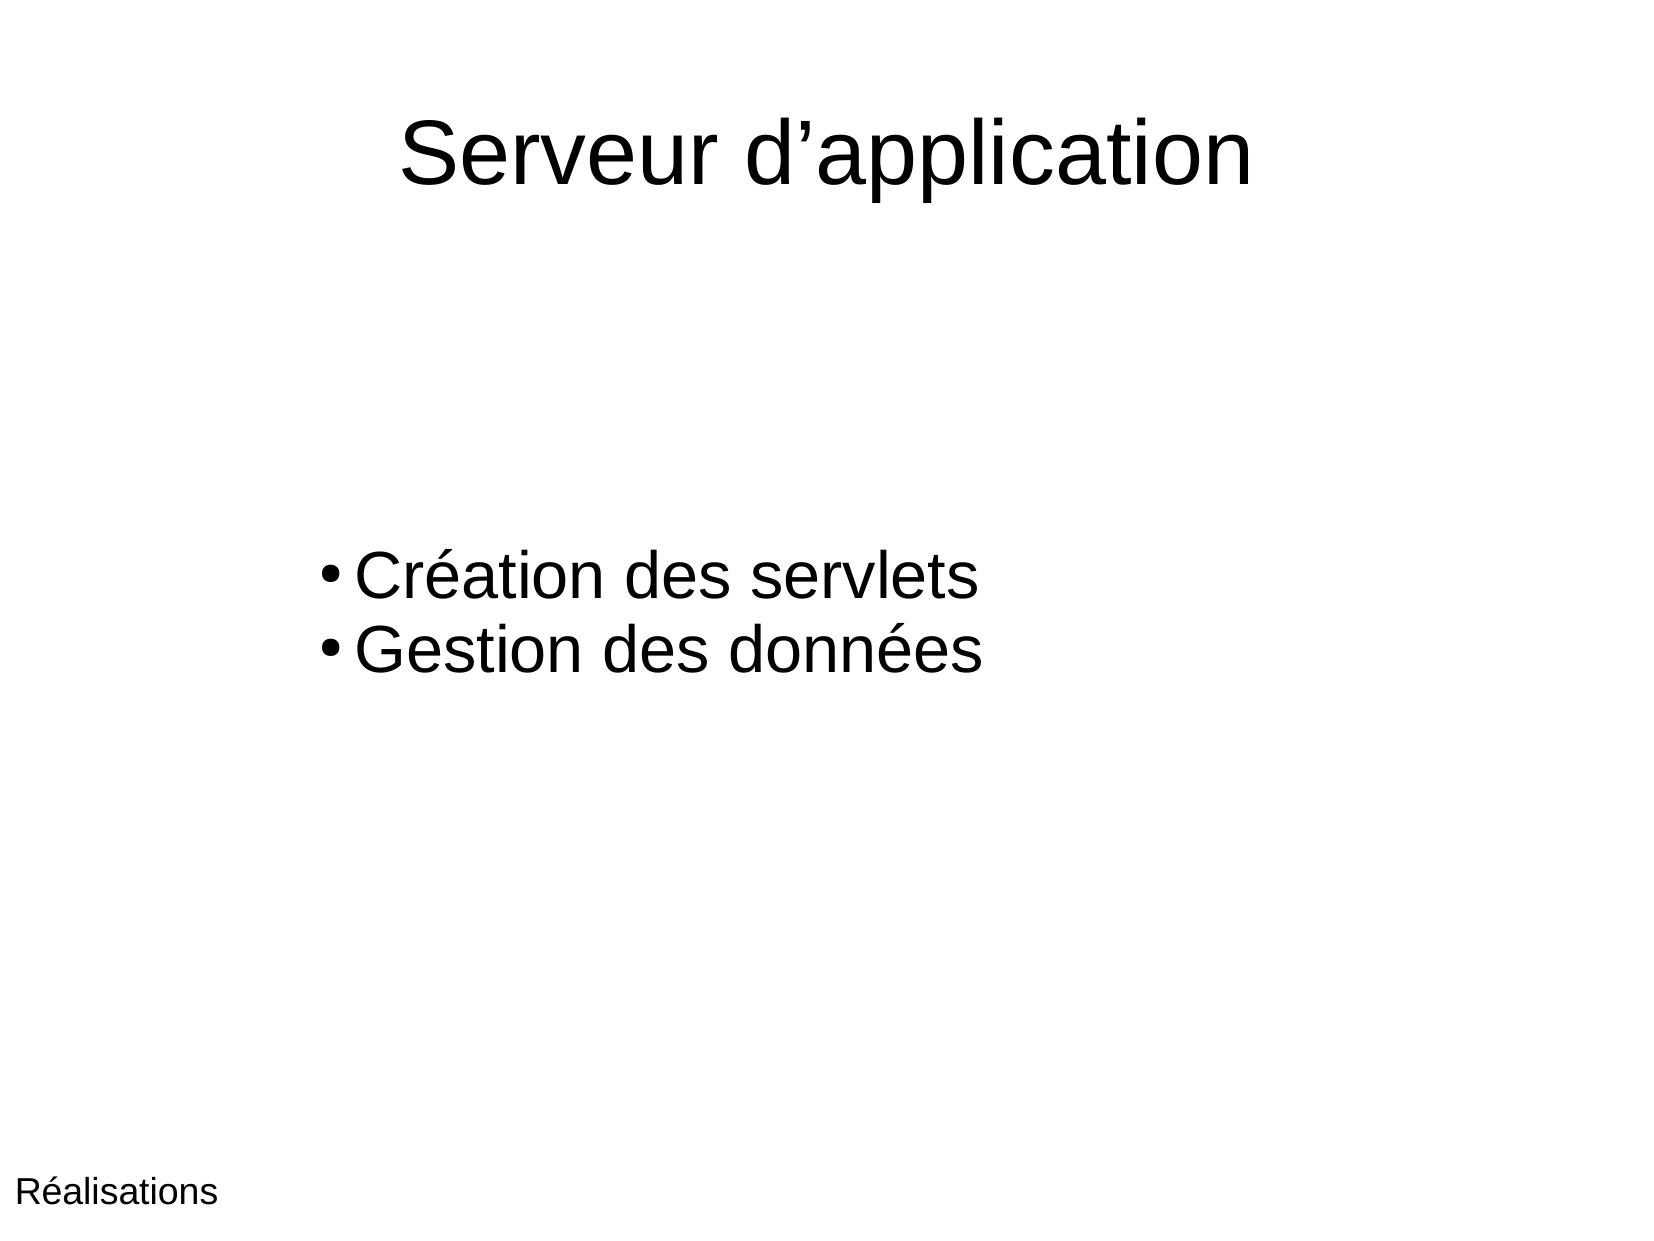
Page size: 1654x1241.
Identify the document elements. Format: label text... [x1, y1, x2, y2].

text_box Réalisations [0, 1145, 875, 1238]
subtitle Création des servlets Gestion des données [318, 290, 1453, 1010]
title Serveur d’application [82, 49, 1571, 257]
